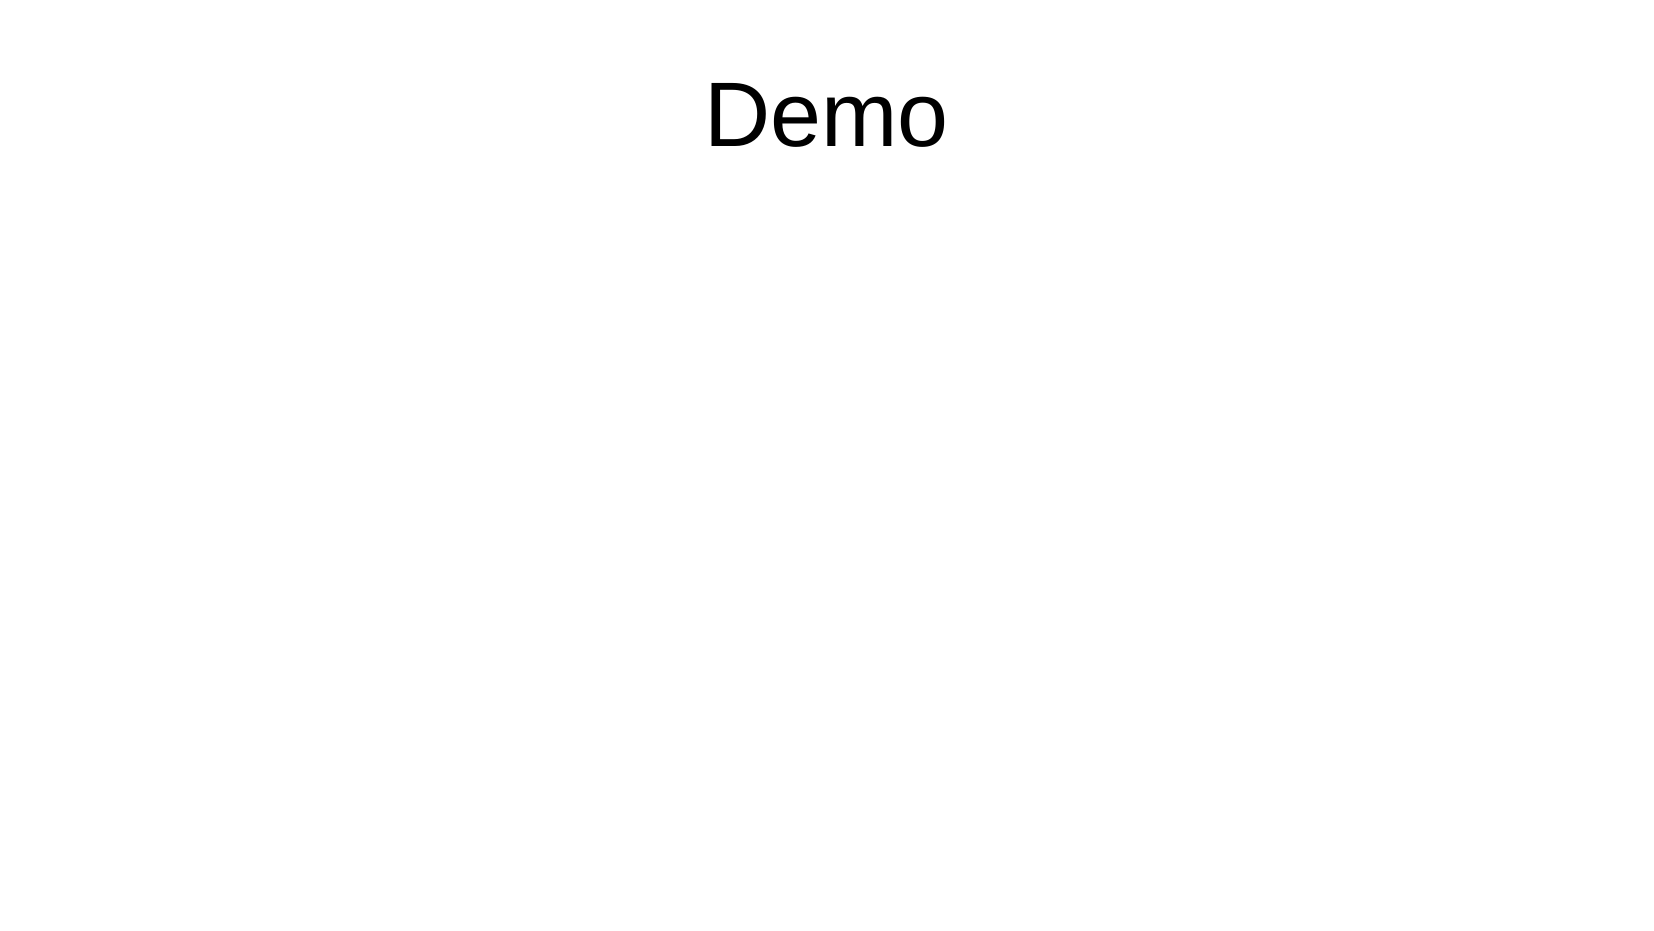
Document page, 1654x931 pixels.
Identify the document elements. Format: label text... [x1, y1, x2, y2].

title Demo [82, 37, 1571, 193]
